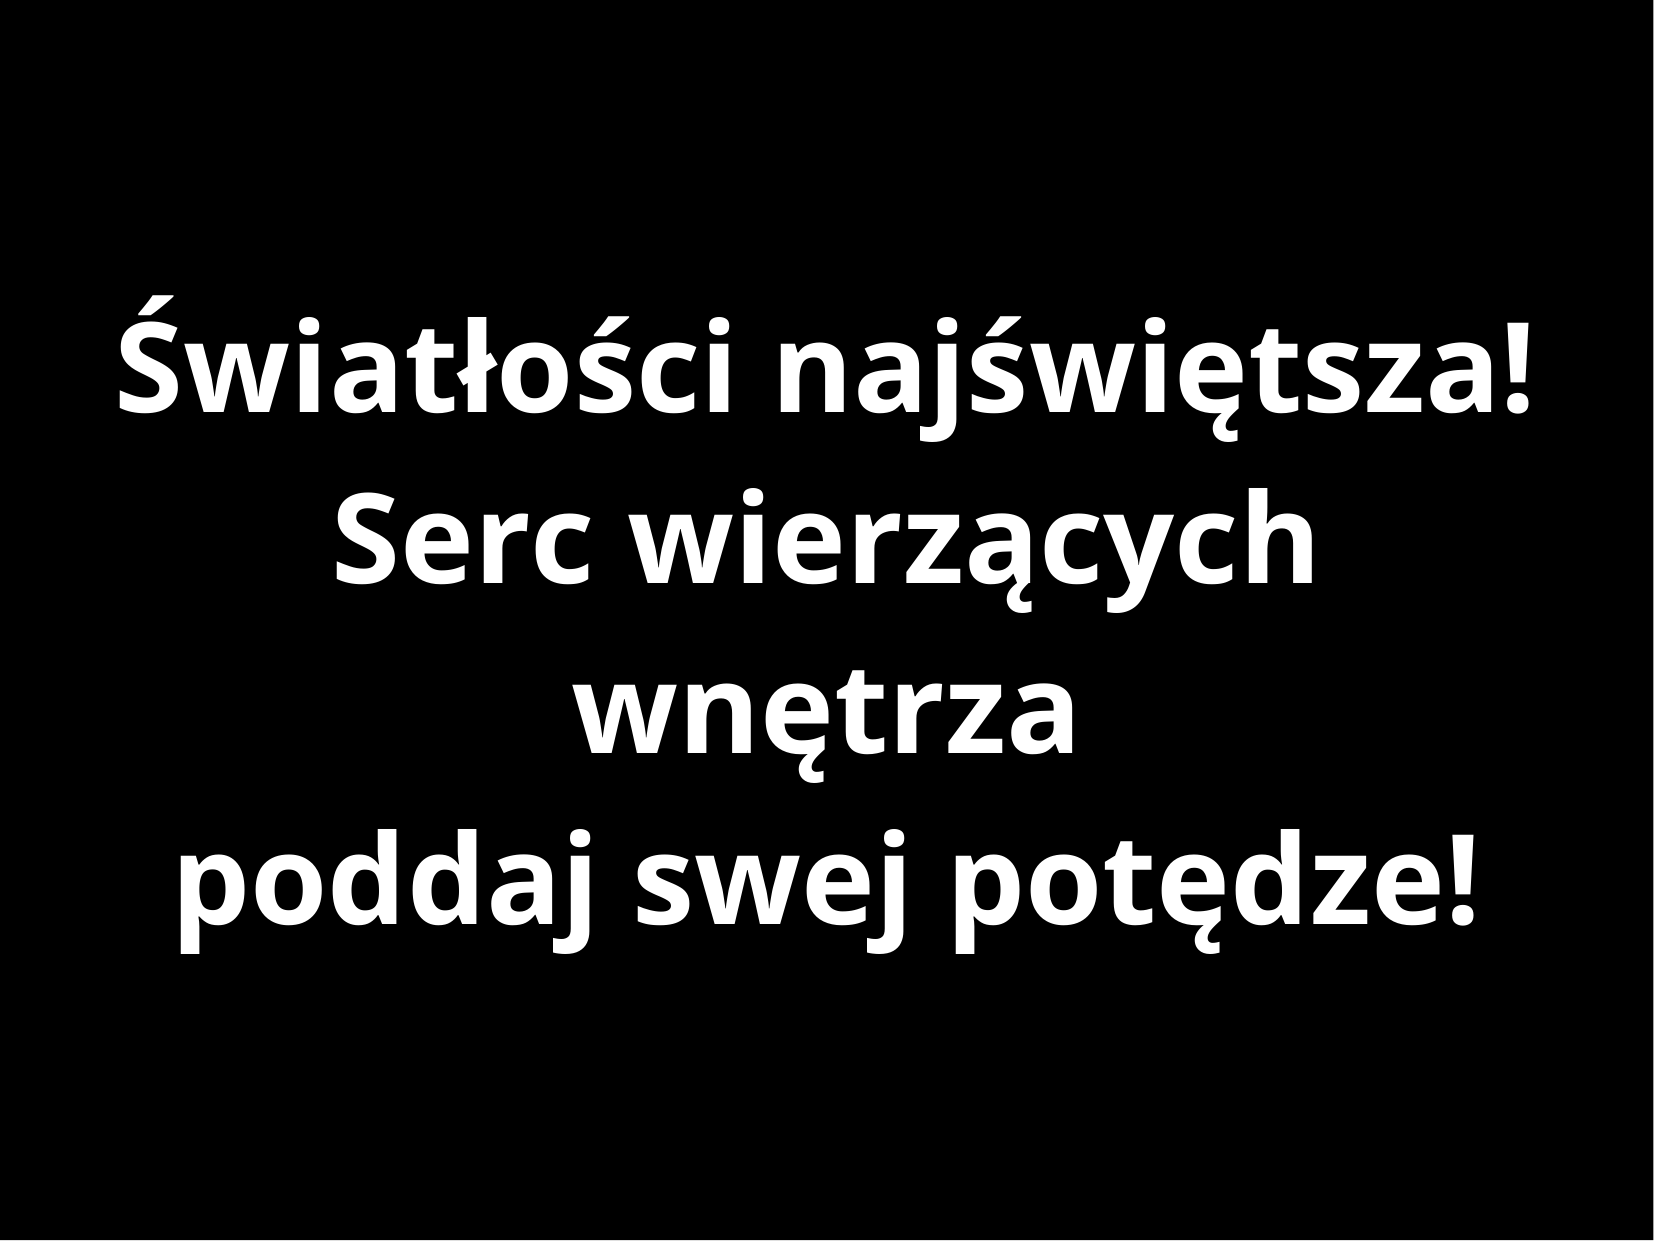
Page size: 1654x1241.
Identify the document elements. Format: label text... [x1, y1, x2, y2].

title Światłości najświętsza! Serc wierzących wnętrza poddaj swej potędze! [0, 0, 1654, 1241]
